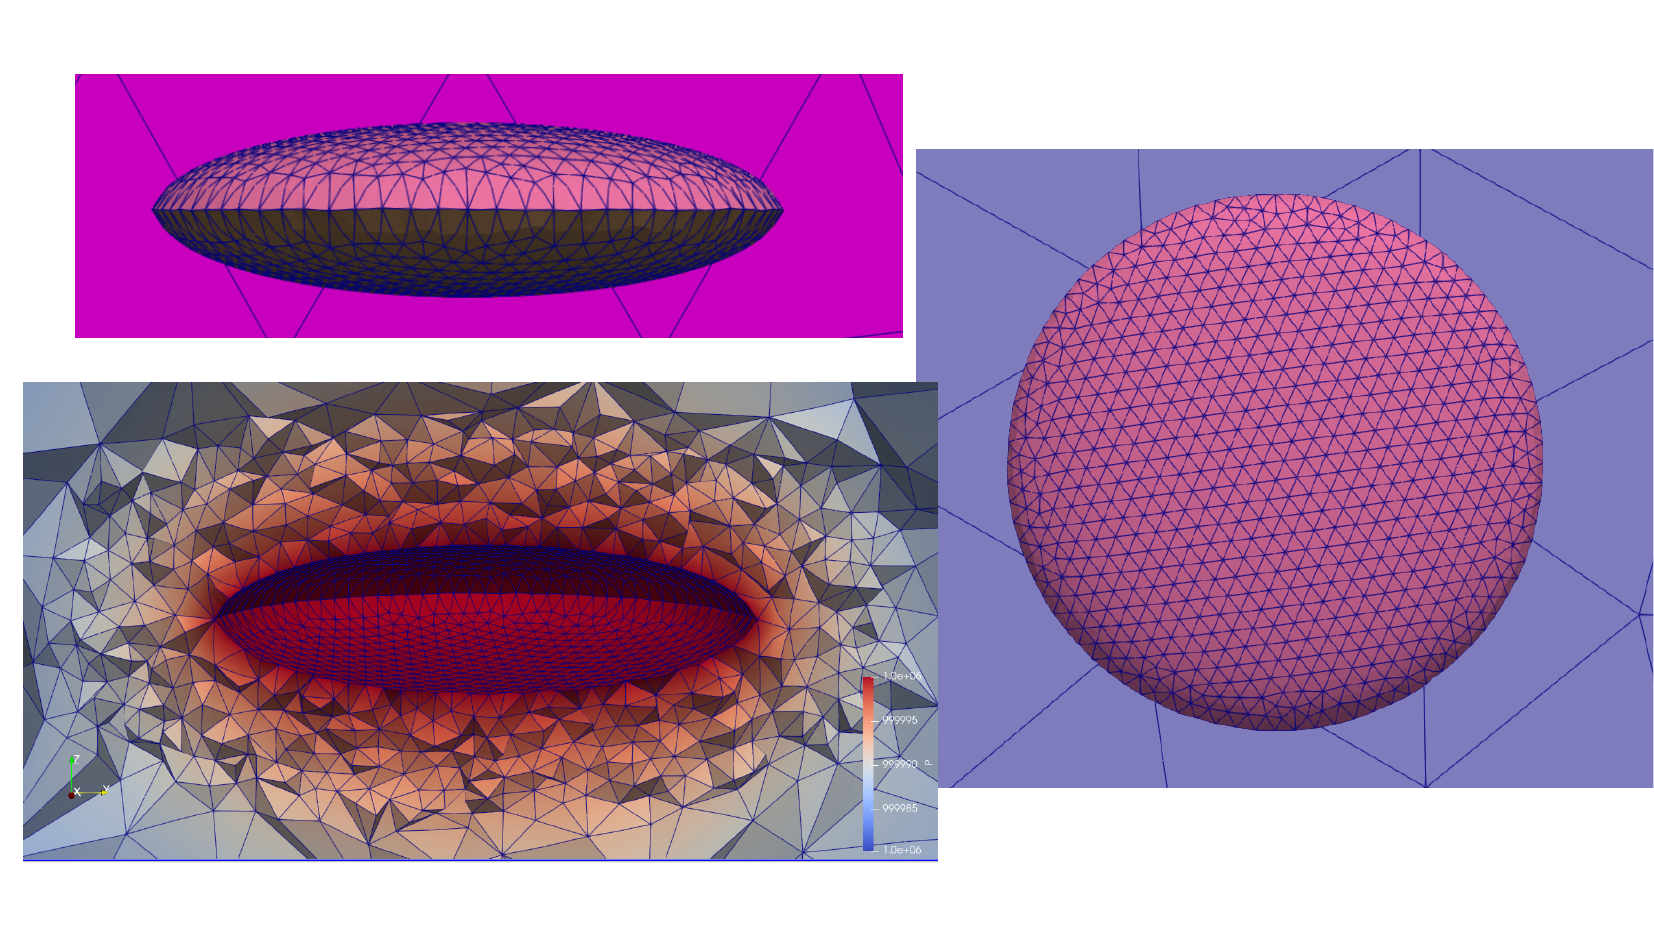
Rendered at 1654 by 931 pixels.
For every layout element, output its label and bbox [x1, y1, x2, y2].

picture [75, 74, 903, 338]
picture [23, 149, 1654, 863]
